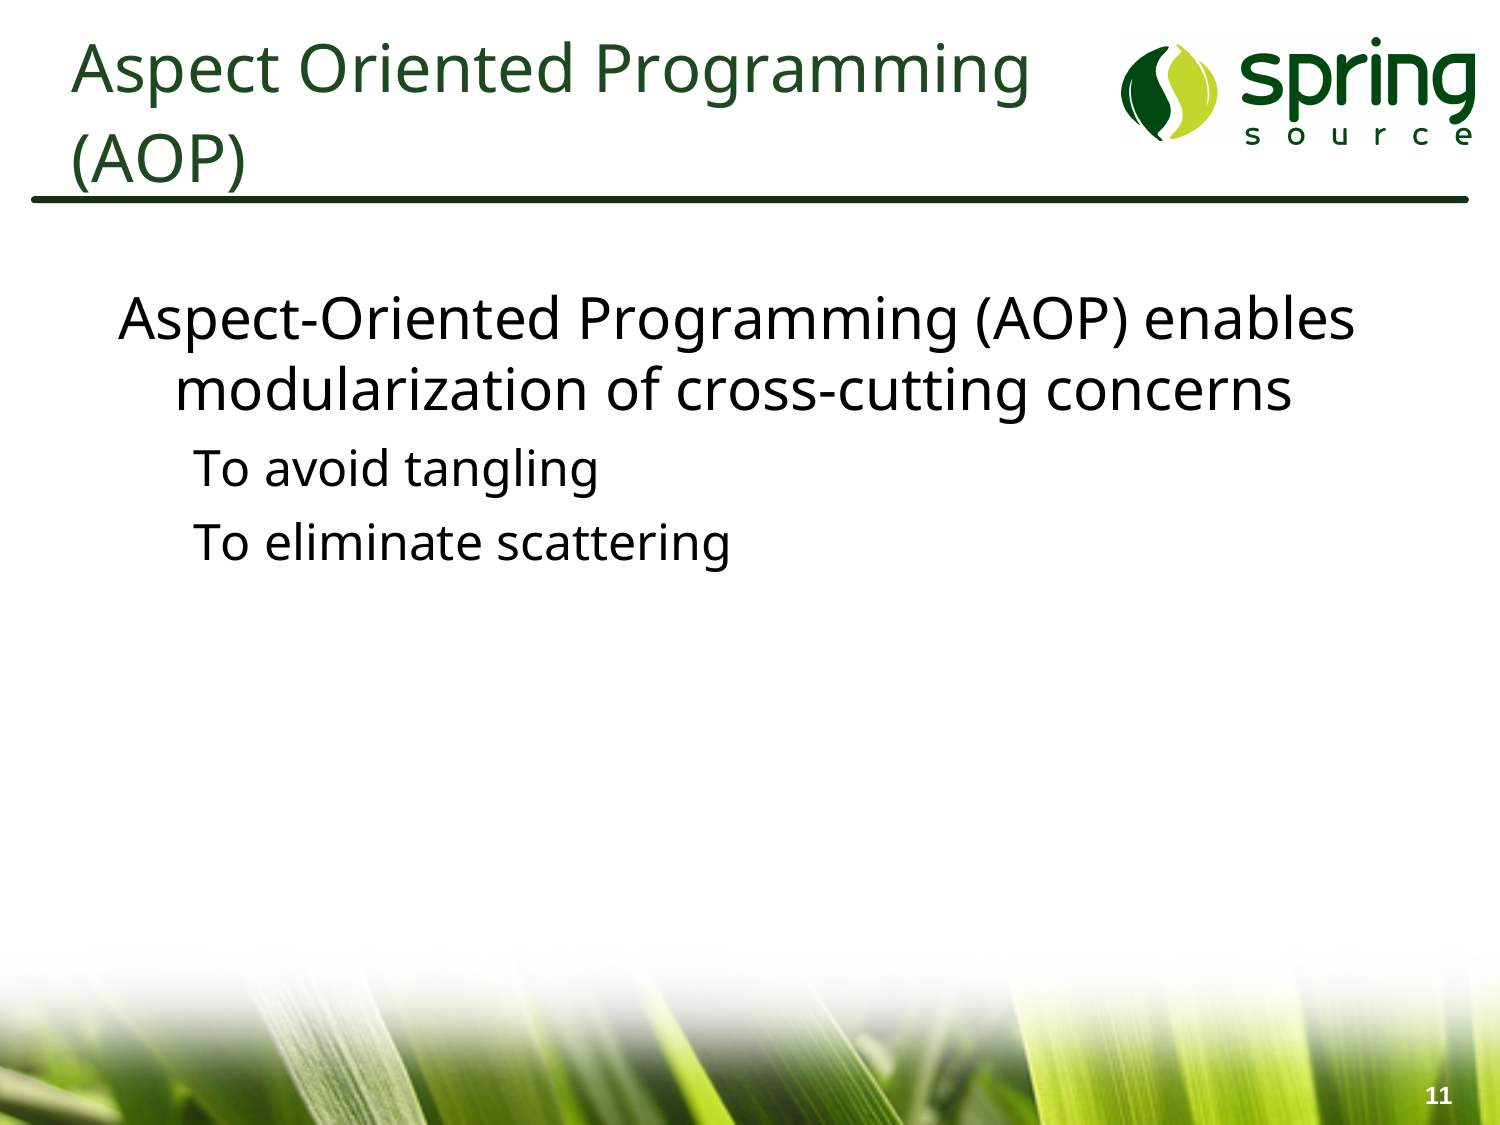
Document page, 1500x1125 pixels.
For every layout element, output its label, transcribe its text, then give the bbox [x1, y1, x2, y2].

picture [1121, 37, 1475, 145]
list Aspect-Oriented Programming (AOP) enables modularization of cross-cutting concerns To avoid tangling To eliminate scattering [103, 275, 1394, 840]
picture [0, 944, 1500, 1125]
title Aspect Oriented Programming (AOP) [56, 13, 1089, 191]
